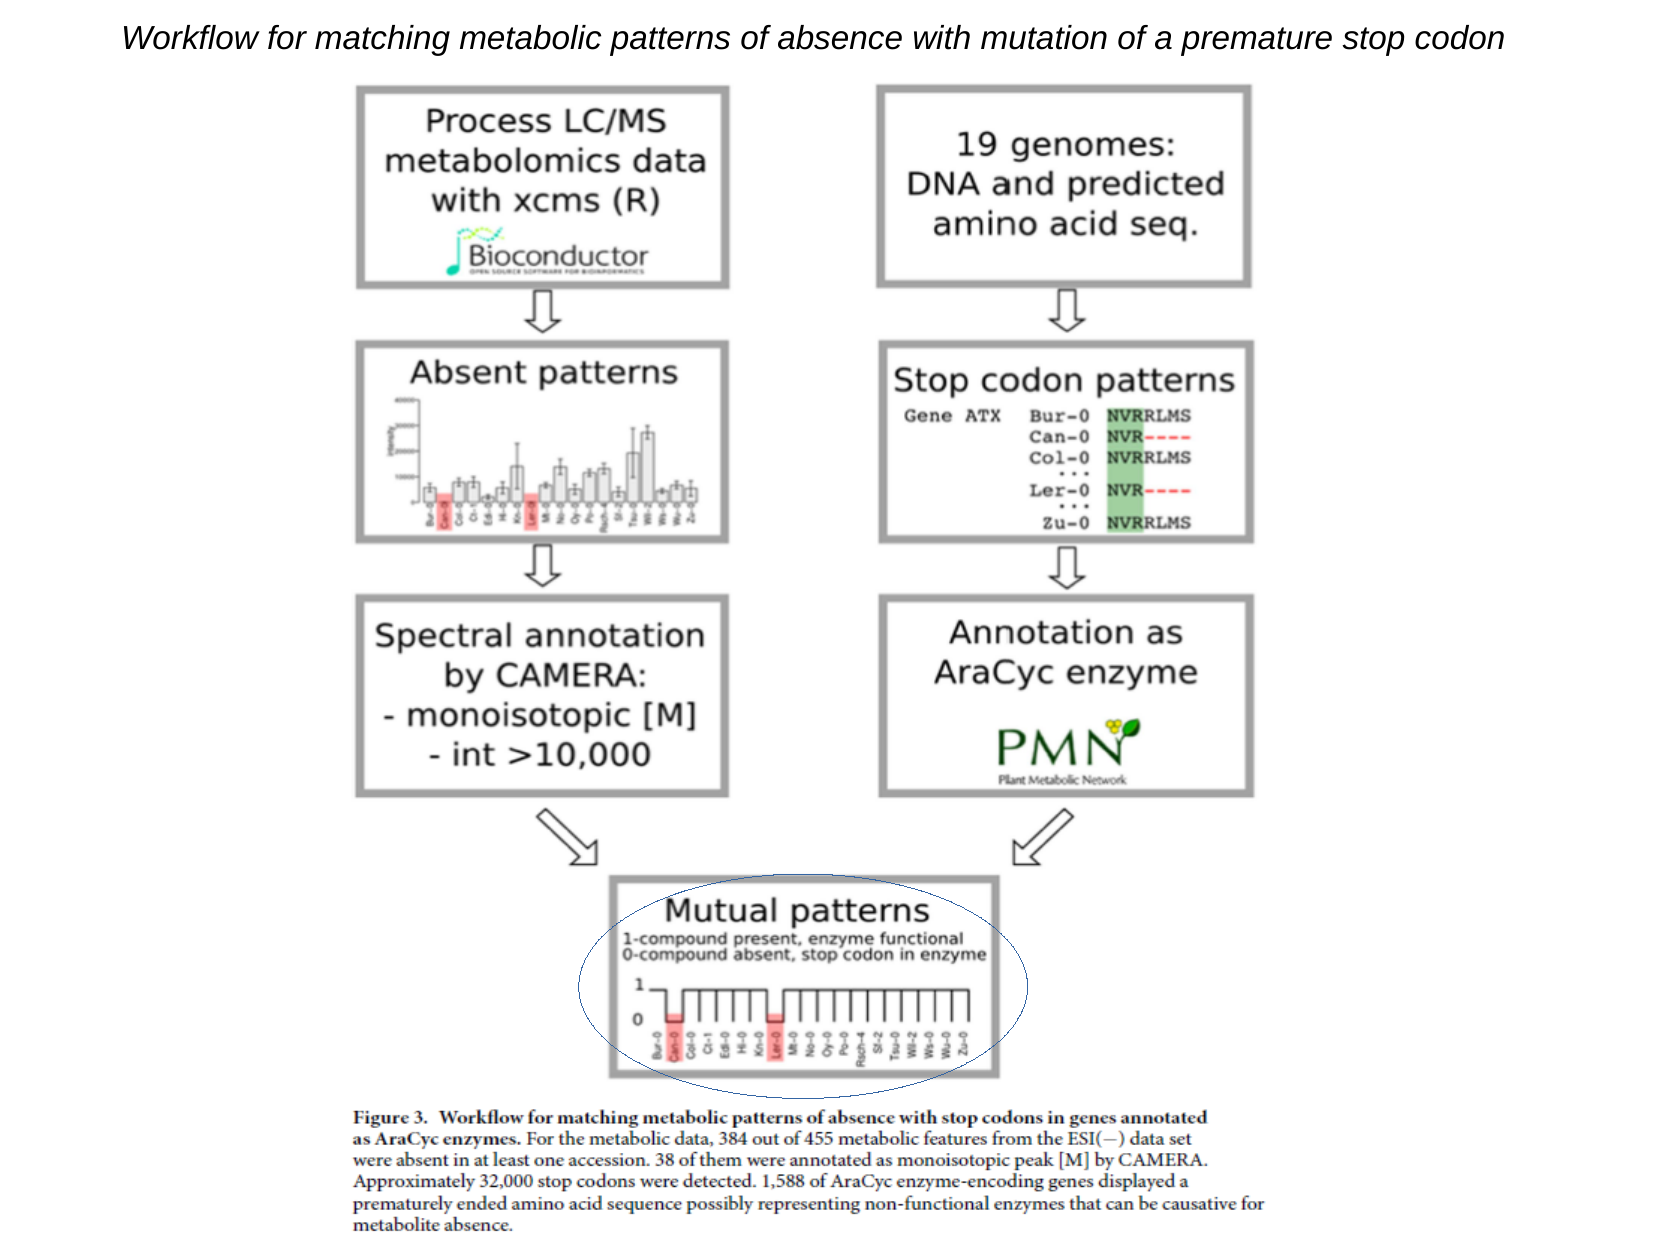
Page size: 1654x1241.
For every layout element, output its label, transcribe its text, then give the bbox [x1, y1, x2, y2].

text_box [578, 874, 1028, 1099]
text_box Workflow for matching metabolic patterns of absence with mutation of a premature stop codon [106, 11, 1595, 111]
picture [280, 111, 1300, 1241]
